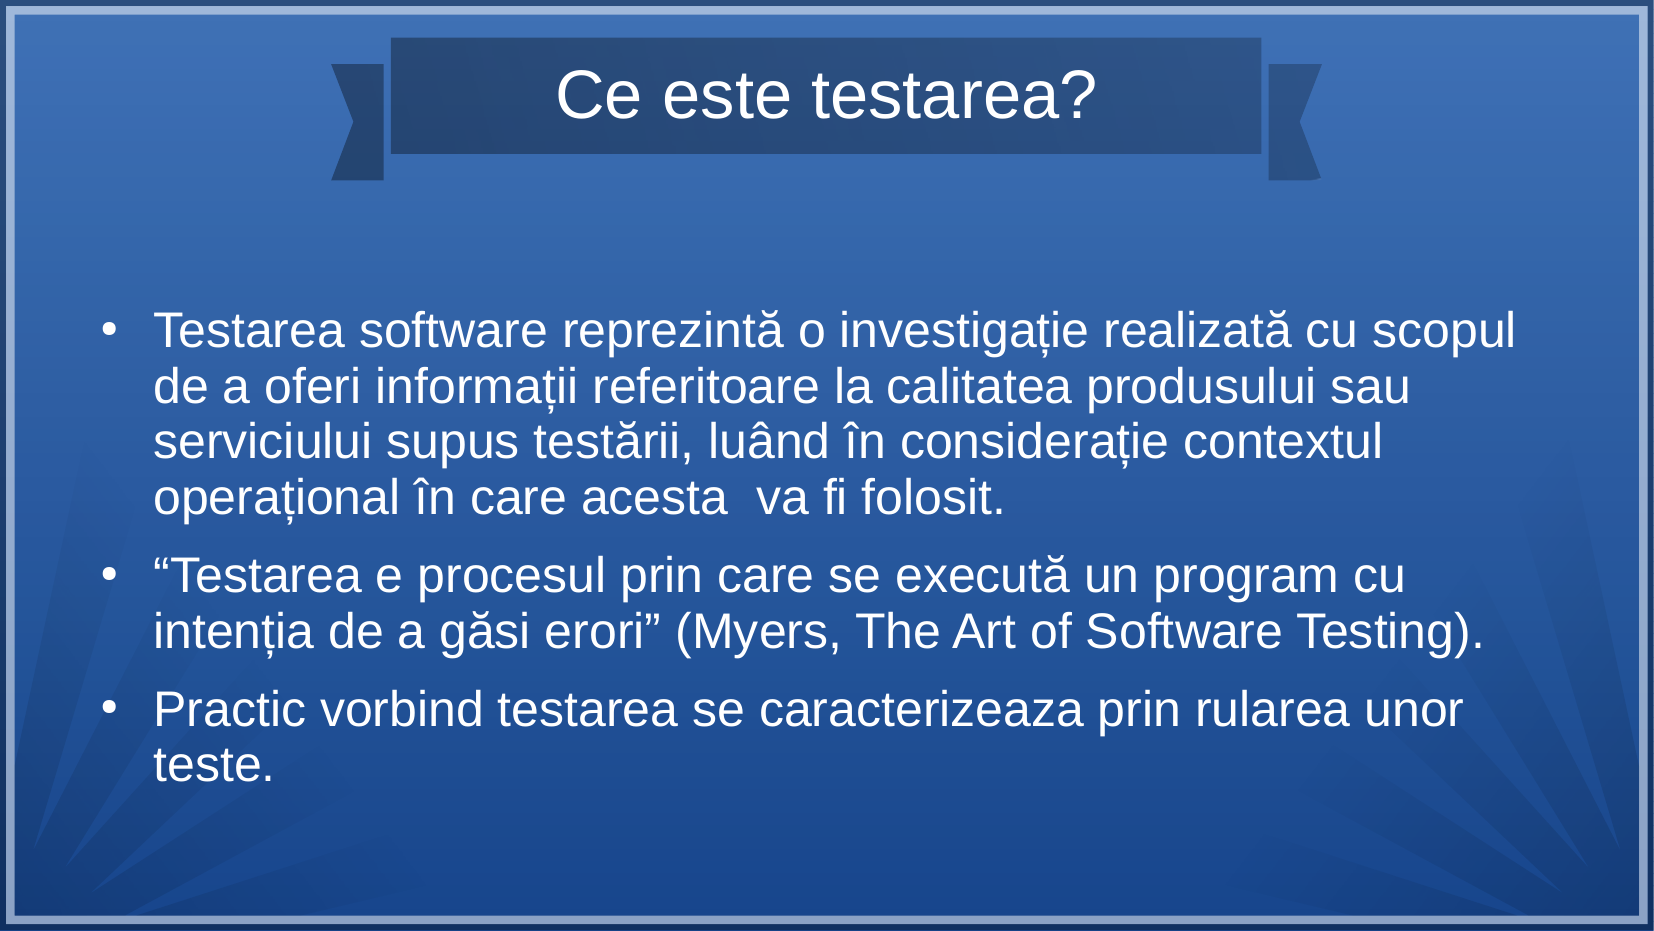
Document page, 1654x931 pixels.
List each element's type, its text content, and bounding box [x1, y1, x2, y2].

title Ce este testarea? [389, 35, 1264, 154]
list Testarea software reprezintă o investigație realizată cu scopul de a oferi informații referitoare la calitatea produsului sau serviciului supus testării, luând în considerație contextul operațional în care acesta va fi folosit. “Testarea e procesul prin care se execută un program cu intenția de a găsi erori” (Myers, The Art of Software Testing). Practic vorbind testarea se caracterizeaza prin rularea unor teste. [82, 224, 1571, 848]
